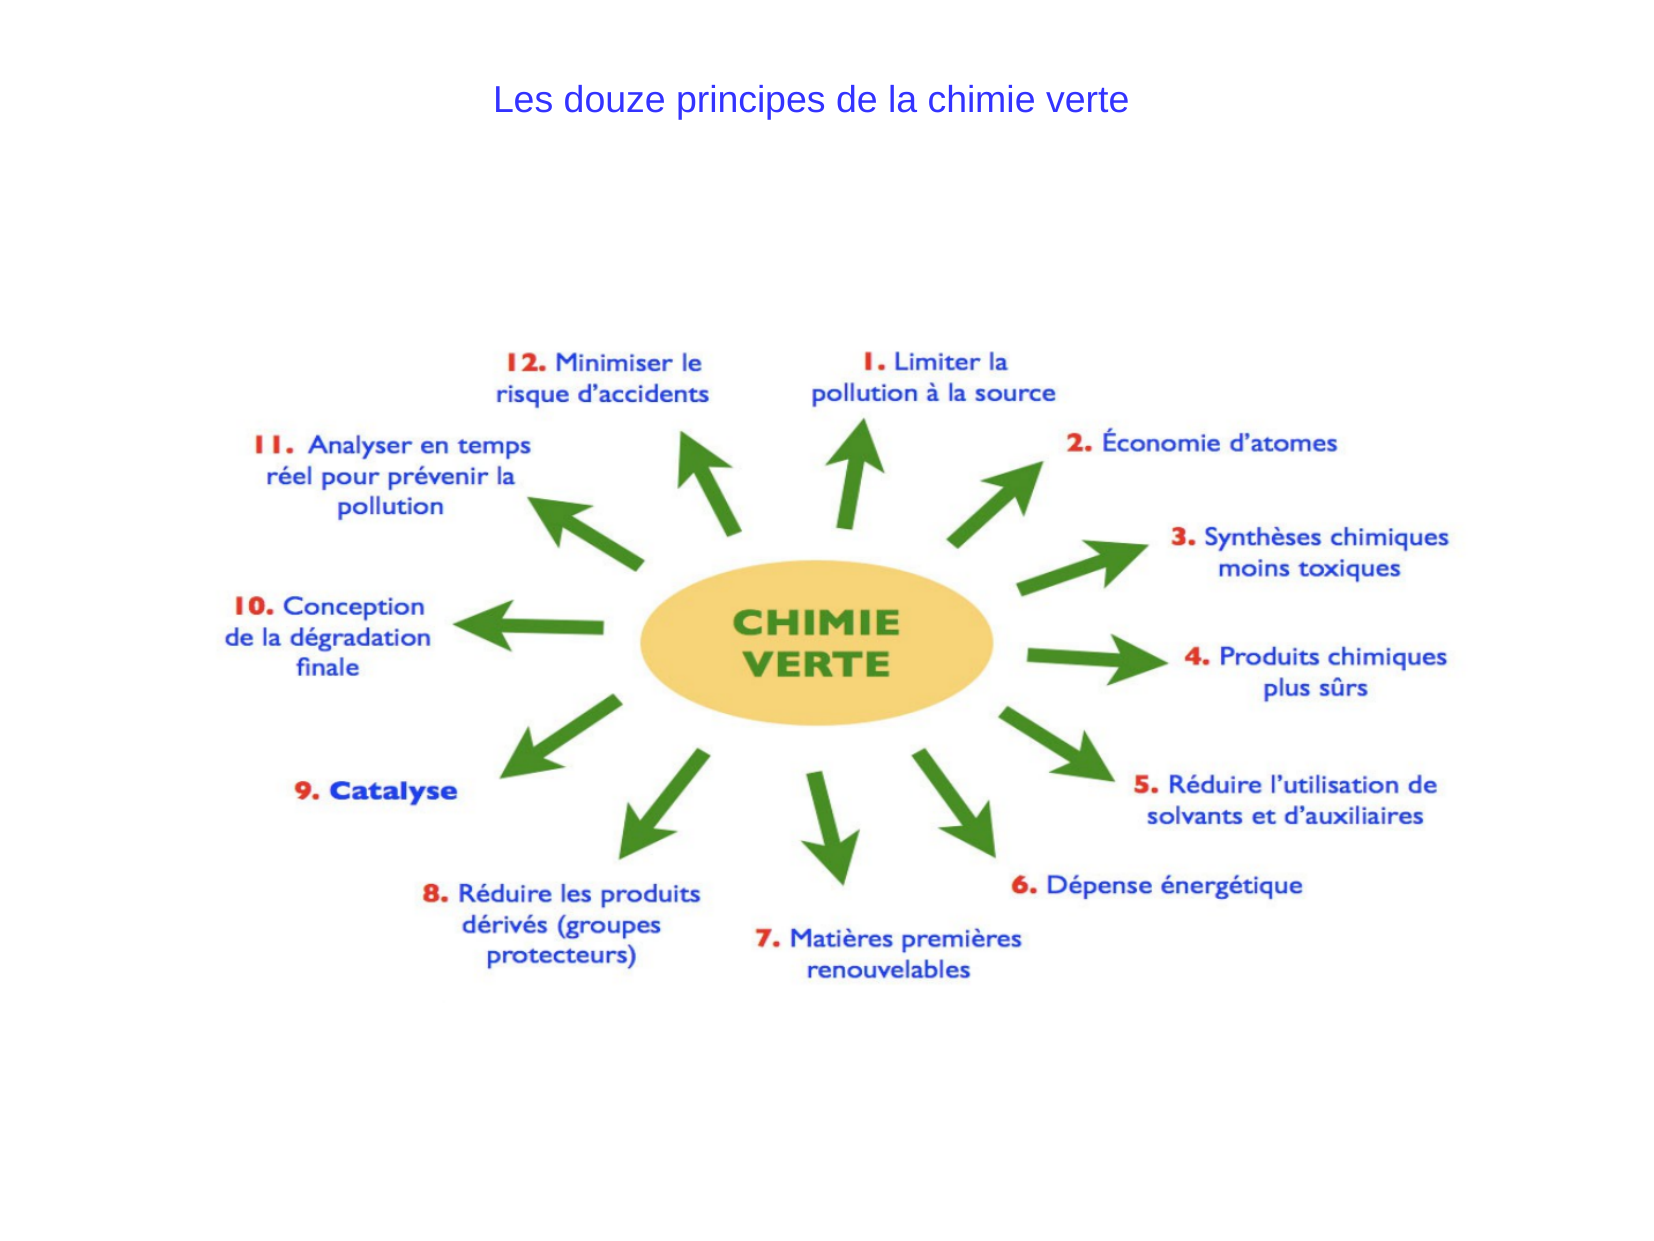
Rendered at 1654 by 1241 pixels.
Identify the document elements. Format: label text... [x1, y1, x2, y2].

picture [188, 312, 1489, 1003]
text_box Les douze principes de la chimie verte [478, 70, 1152, 128]
